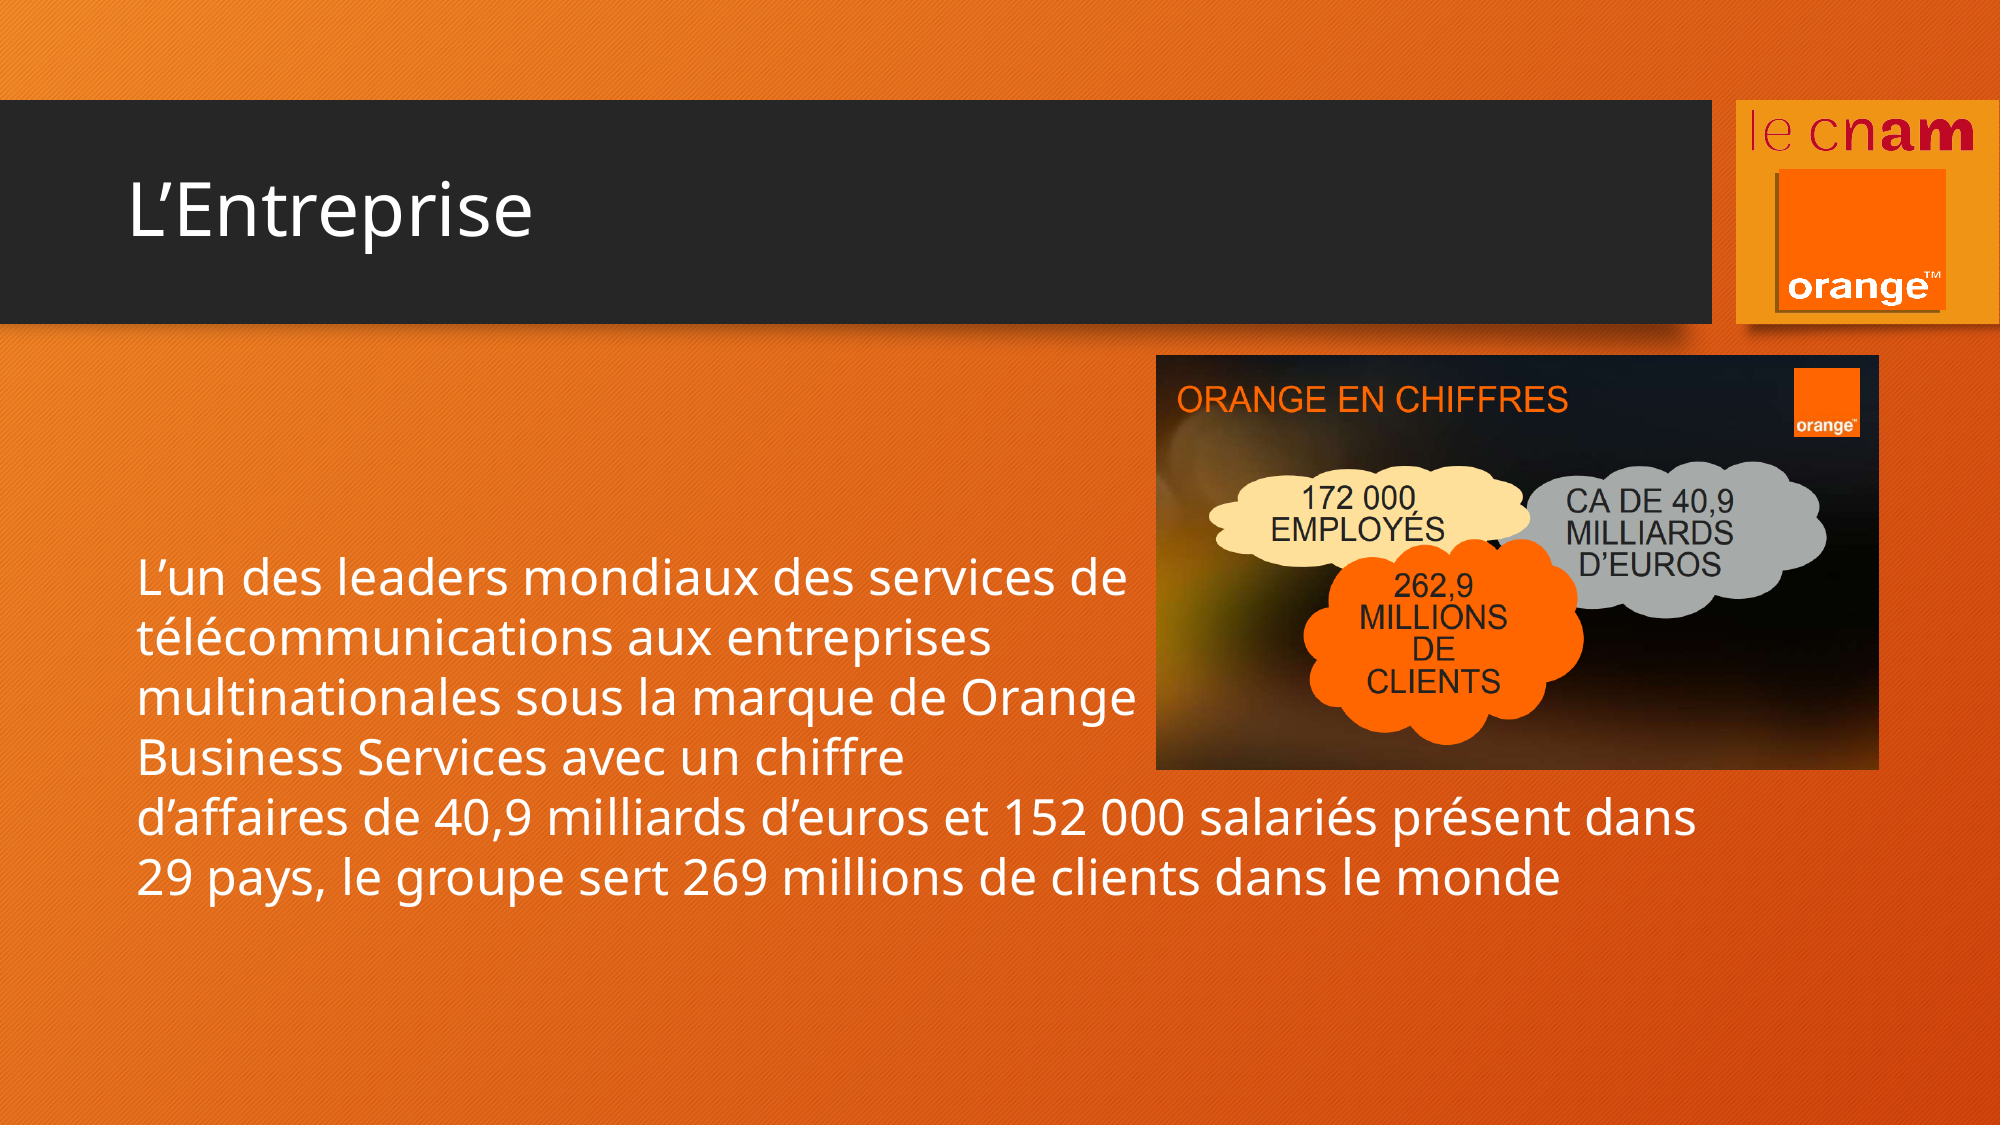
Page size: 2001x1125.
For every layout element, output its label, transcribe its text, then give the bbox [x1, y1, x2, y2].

picture [1779, 169, 1946, 310]
picture [1156, 355, 1879, 770]
title L’Entreprise [111, 123, 1689, 301]
text_box L’un des leaders mondiaux des services de télécommunications aux entreprises multinationales sous la marque de Orange Business Services avec un chiffre d’affaires de 40,9 milliards d’euros et 152 000 salariés présent dans 29 pays, le groupe sert 269 millions de clients dans le monde [121, 538, 1739, 917]
picture [1752, 110, 1973, 151]
